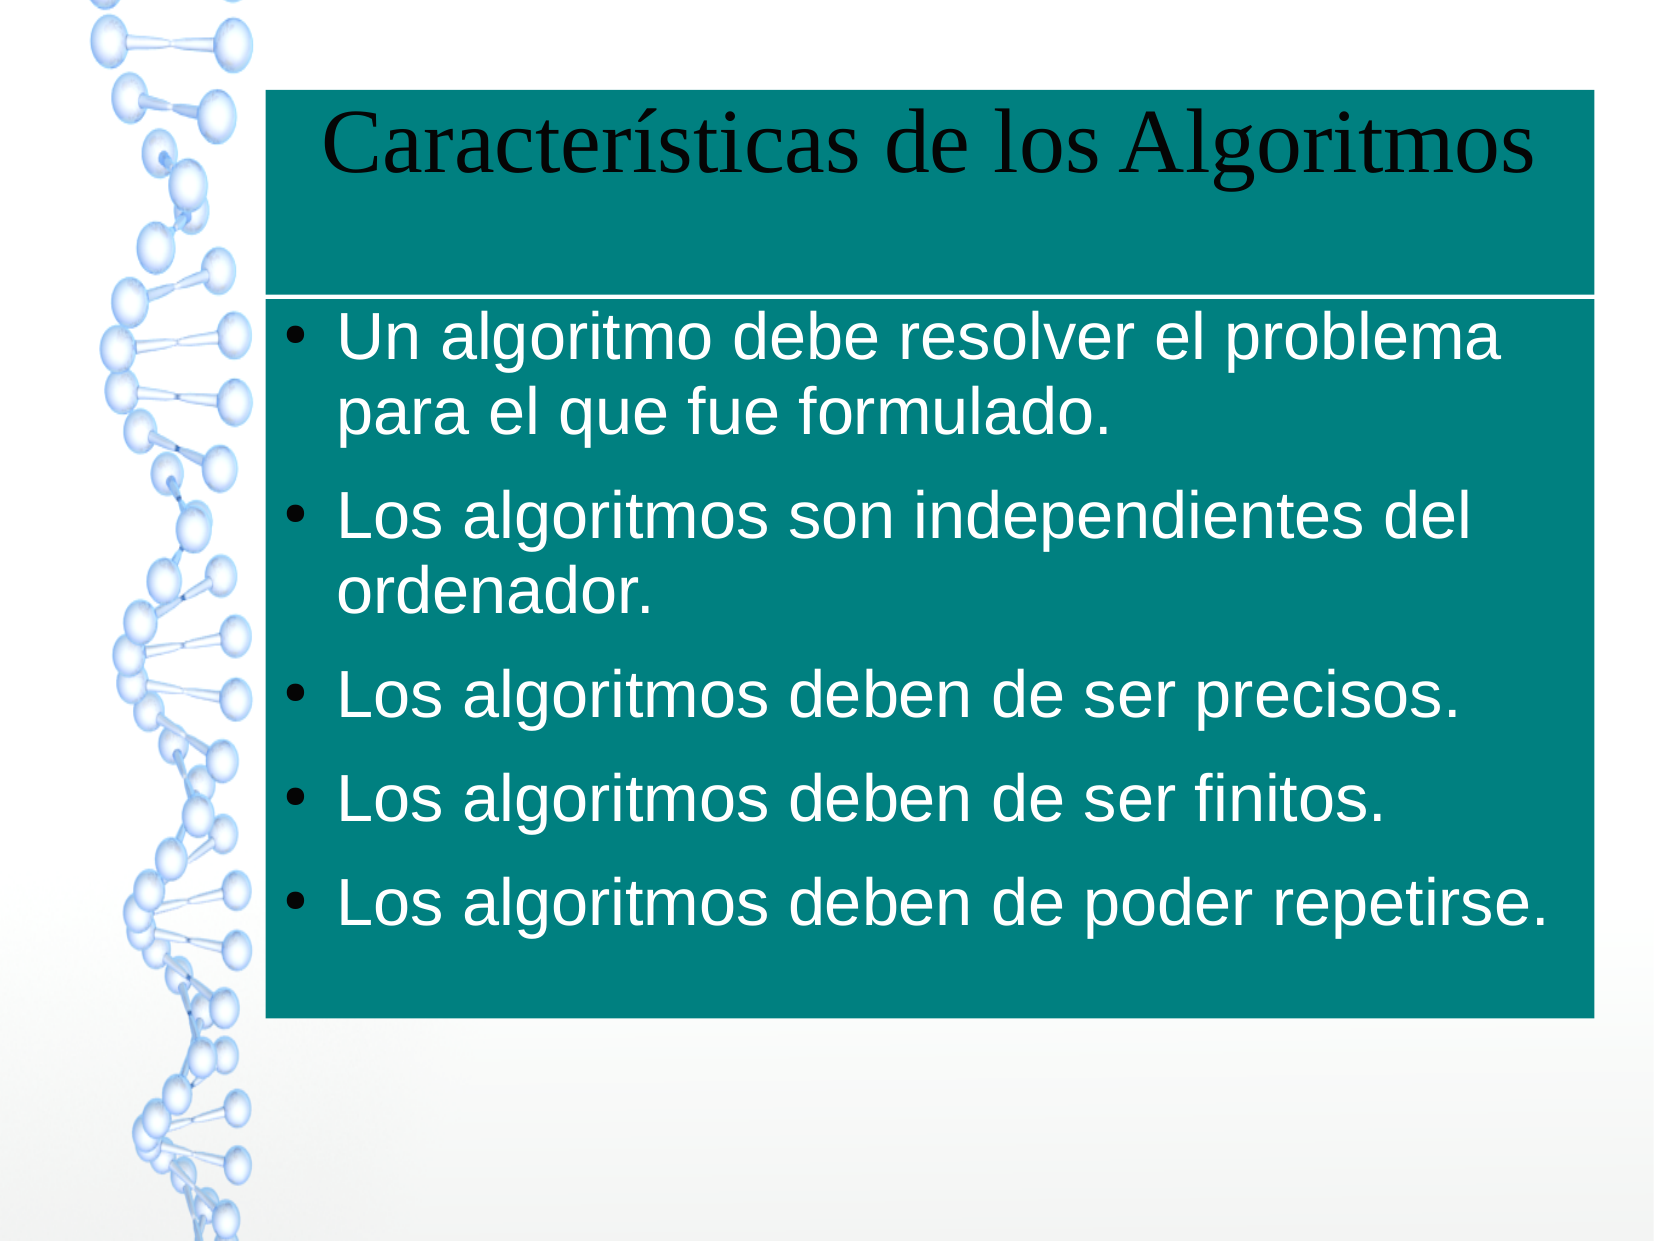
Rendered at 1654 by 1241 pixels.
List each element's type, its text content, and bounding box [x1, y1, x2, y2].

title Características de los Algoritmos [265, 89, 1595, 295]
picture [0, 0, 1654, 1241]
list Un algoritmo debe resolver el problema para el que fue formulado. Los algoritmos son independientes del ordenador. Los algoritmos deben de ser precisos. Los algoritmos deben de ser finitos. Los algoritmos deben de poder repetirse. [265, 299, 1595, 1019]
